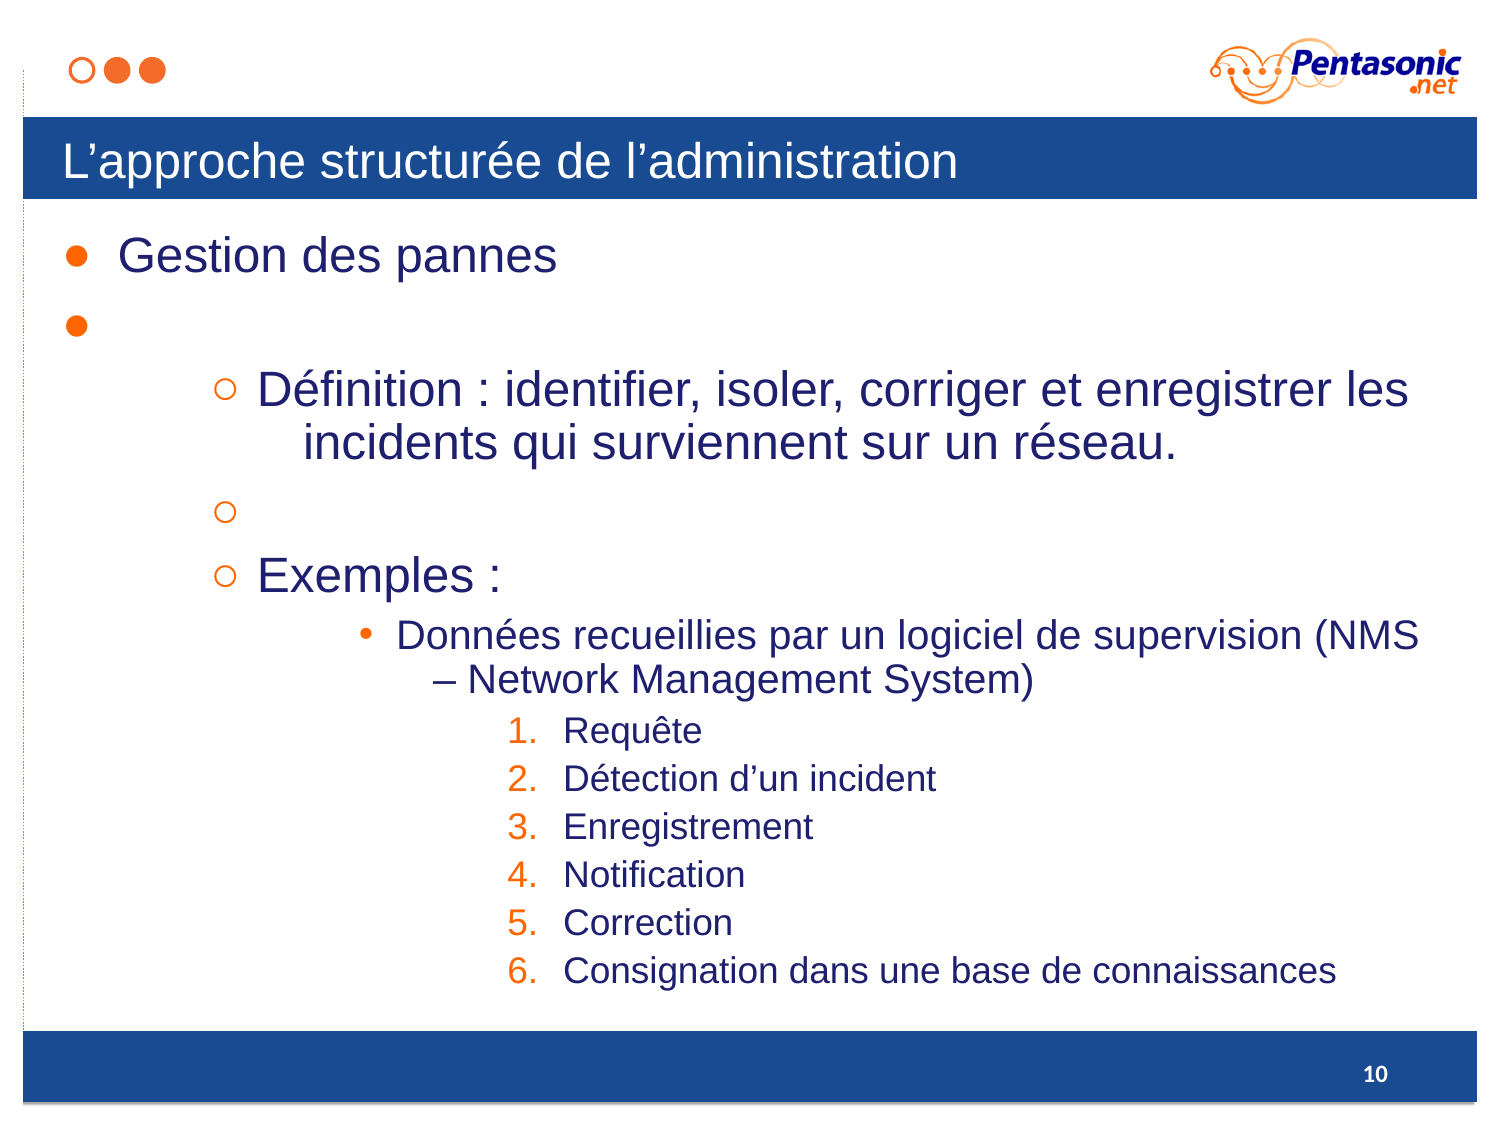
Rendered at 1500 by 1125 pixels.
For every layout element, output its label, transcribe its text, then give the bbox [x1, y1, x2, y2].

title L’approche structurée de l’administration [46, 117, 1454, 200]
list Gestion des pannes Définition : identifier, isoler, corriger et enregistrer les incidents qui surviennent sur un réseau. Exemples : Données recueillies par un logiciel de supervision (NMS – Network Management System) Requête Détection d’un incident Enregistrement Notification Correction Consignation dans une base de connaissances [46, 222, 1454, 1008]
text_box 10 [1347, 1042, 1477, 1103]
